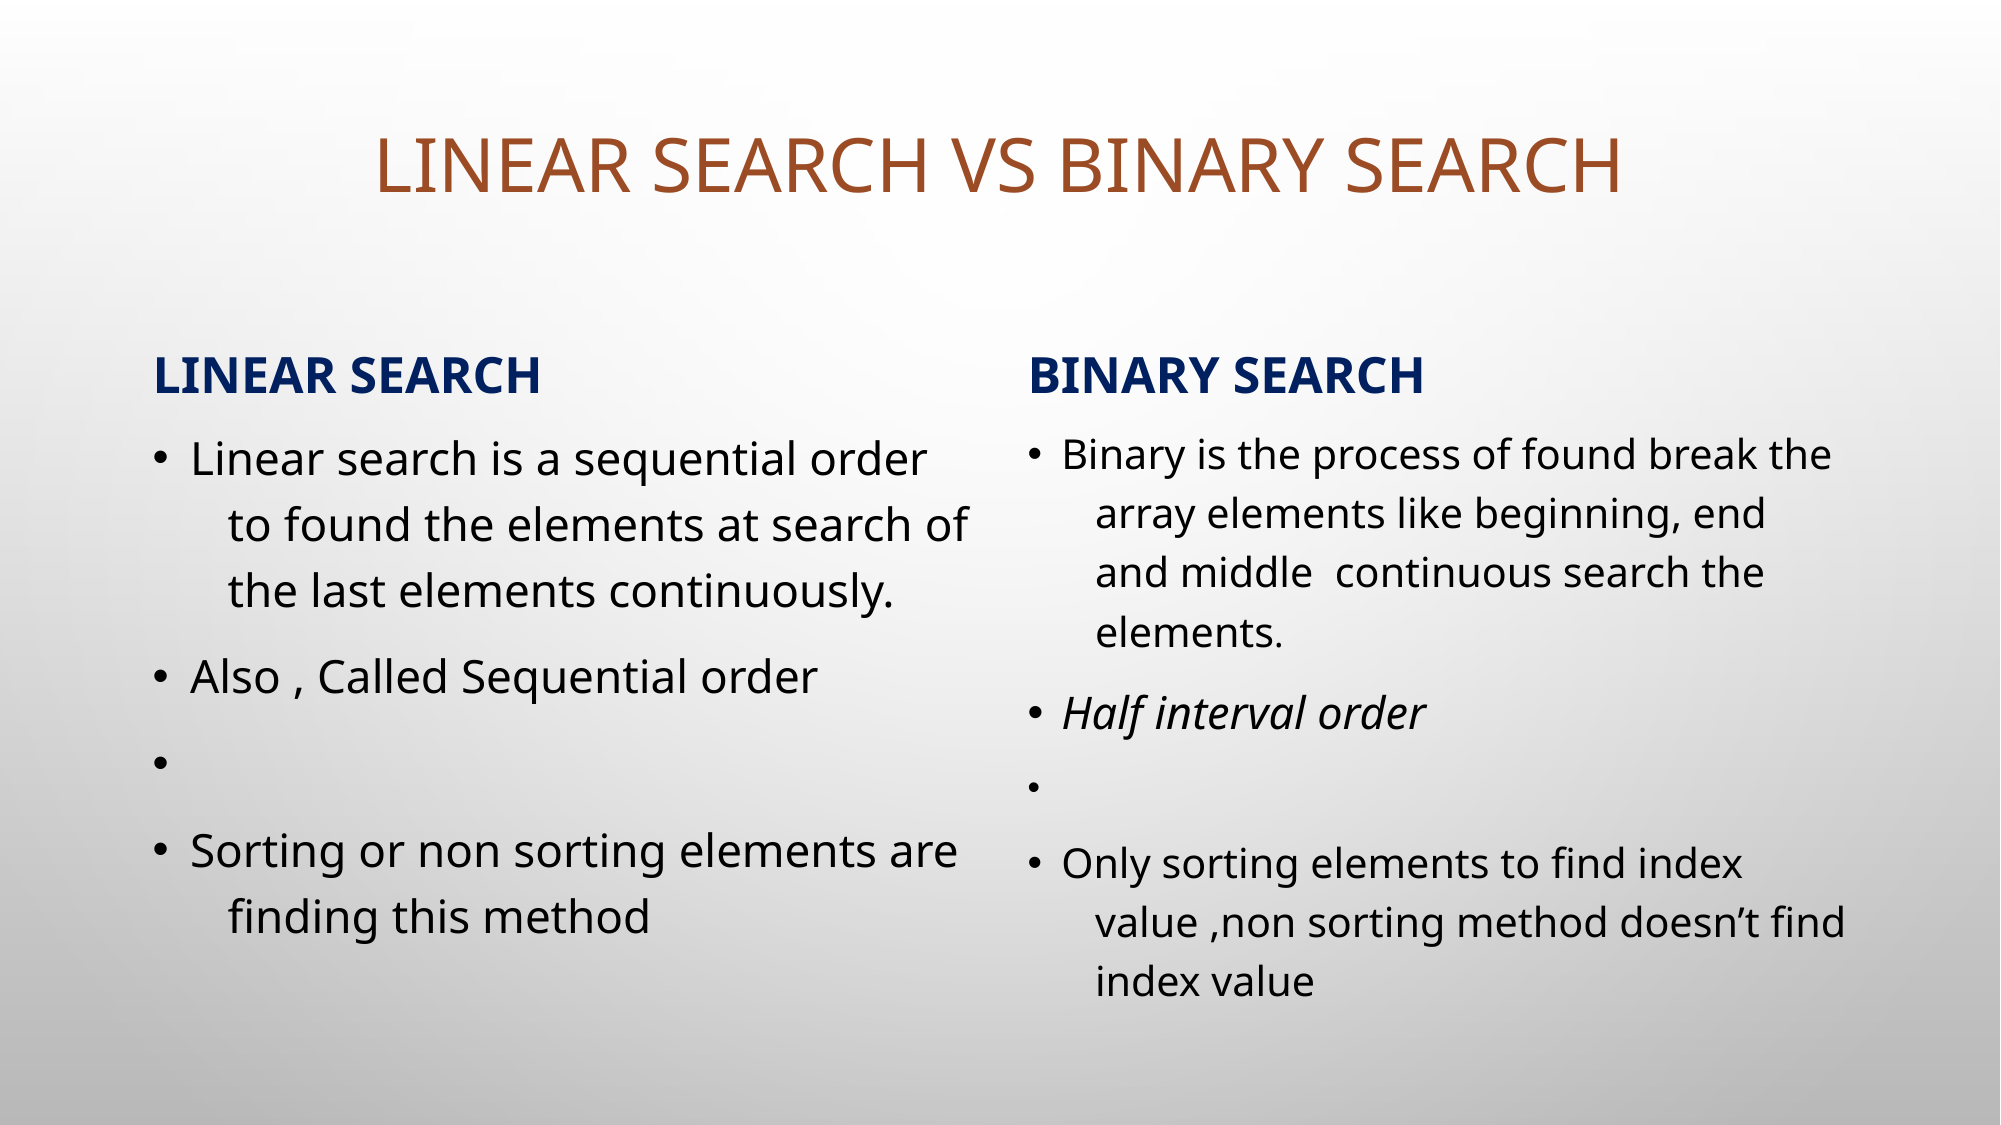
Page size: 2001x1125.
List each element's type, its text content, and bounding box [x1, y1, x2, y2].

list Linear Search [137, 275, 984, 410]
list Binary is the process of found break the array elements like beginning, end and middle continuous search the elements. Half interval order Only sorting elements to find index value ,non sorting method doesn’t find index value [1012, 410, 1863, 1016]
list Binary search [1012, 275, 1863, 410]
title Linear Search vs Binary Search [137, 59, 1863, 278]
list Linear search is a sequential order to found the elements at search of the last elements continuously. Also , Called Sequential order Sorting or non sorting elements are finding this method [137, 410, 984, 1016]
